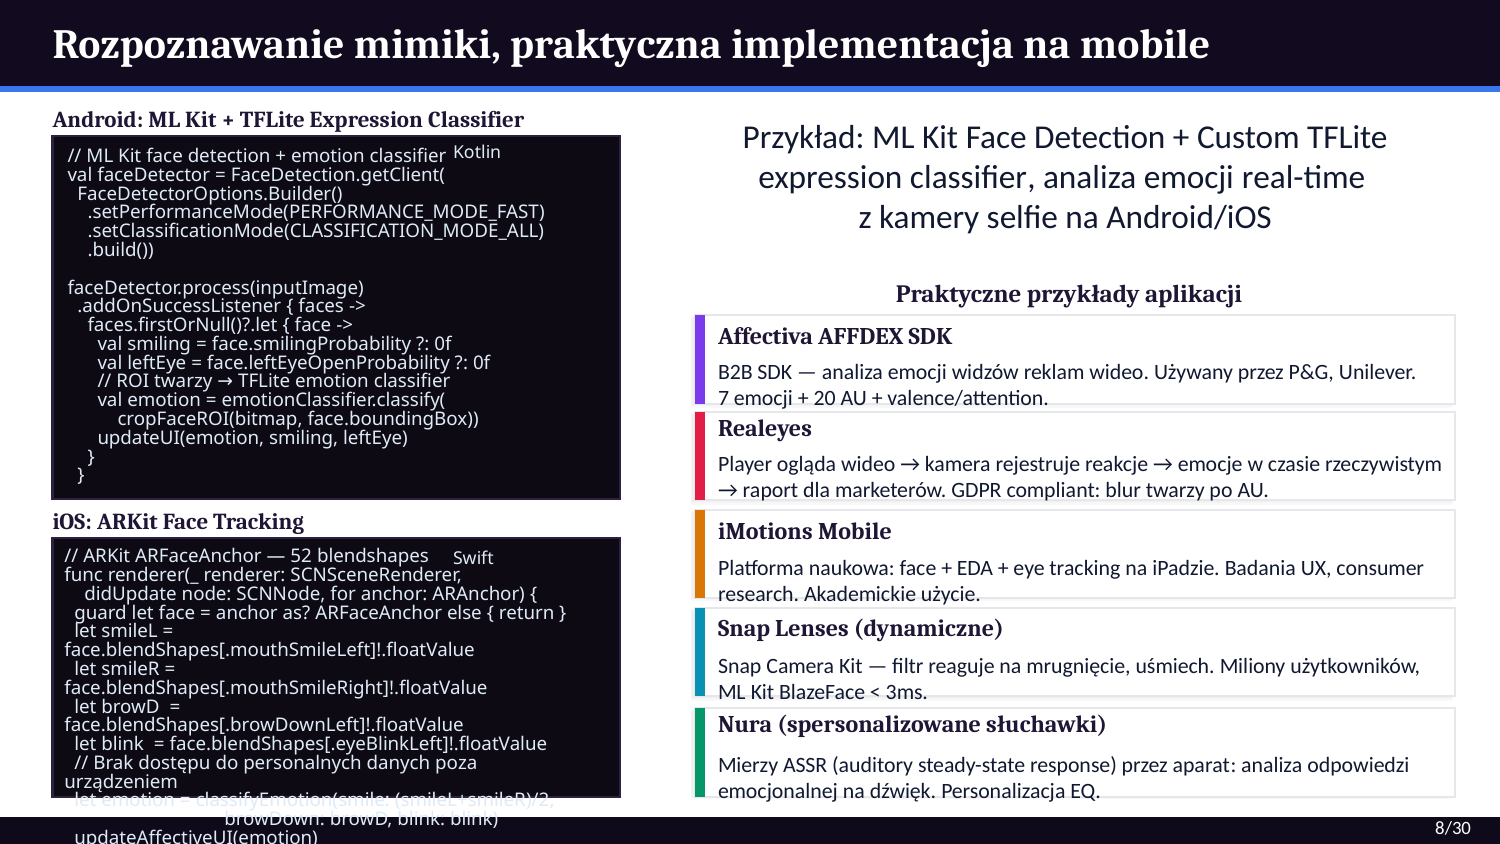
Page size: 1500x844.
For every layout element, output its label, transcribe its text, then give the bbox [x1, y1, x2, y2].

text_box [695, 608, 1455, 696]
text_box [776, 394, 821, 404]
text_box [747, 590, 762, 598]
text_box [378, 817, 385, 824]
text_box [1074, 787, 1083, 797]
text_box [752, 787, 761, 797]
text_box [956, 394, 969, 404]
text_box [1043, 787, 1062, 797]
text_box [1037, 787, 1044, 797]
text_box [918, 488, 924, 496]
text_box [756, 688, 768, 696]
text_box [997, 787, 1008, 797]
text_box [817, 394, 826, 404]
text_box [1047, 486, 1218, 500]
text_box [303, 835, 308, 844]
text_box [855, 394, 863, 403]
text_box [768, 394, 777, 404]
text_box /30 [1420, 817, 1500, 844]
text_box [969, 394, 974, 404]
text_box [871, 590, 884, 598]
text_box [285, 817, 291, 824]
text_box Praktyczne przykłady aplikacji [691, 273, 1448, 312]
text_box [850, 787, 861, 797]
text_box [879, 787, 914, 797]
text_box [778, 787, 791, 797]
text_box [861, 787, 873, 797]
text_box [757, 394, 766, 404]
text_box [0, 0, 1500, 92]
text_box [846, 590, 853, 598]
text_box [908, 590, 954, 598]
text_box [1005, 394, 1010, 404]
text_box [695, 412, 1455, 500]
text_box [981, 789, 987, 797]
text_box [1008, 787, 1013, 797]
text_box // ARKit ARFaceAnchor — 52 blendshapes func renderer(_ renderer: SCNSceneRenderer, didUpdate node: SCNNode, for anchor: ARAnchor) { guard let face = anchor as? ARFaceAnchor else { return } let smileL = face.blendShapes[.mouthSmileLeft]!.floatValue let smileR = face.blendShapes[.mouthSmileRight]!.floatValue let browD = face.blendShapes[.browDownLeft]!.floatValue let blink = face.blendShapes[.eyeBlinkLeft]!.floatValue // Brak dostępu do personalnych danych poza urządzeniem let emotion = classifyEmotion(smile: (smileL+smileR)/2, browDown: browD, blink: blink) updateAffectiveUI(emotion) } [64, 548, 584, 766]
text_box [695, 315, 1455, 404]
text_box Snap Camera Kit — filtr reaguje na mrugnięcie, uśmiech. Miliony użytkowników, ML Kit BlazeFace < 3ms. [718, 651, 1445, 688]
text_box [872, 789, 877, 797]
text_box [802, 688, 819, 696]
text_box [903, 688, 910, 696]
text_box Player ogląda wideo → kamera rejestruje reakcje → emocje w czasie rzeczywistym → raport dla marketerów. GDPR compliant: blur twarzy po AU. [718, 449, 1445, 486]
text_box [227, 817, 233, 824]
text_box [0, 817, 1420, 844]
text_box Mierzy ASSR (auditory steady-state response) przez aparat: analiza odpowiedzi emocjonalnej na dźwięk. Personalizacja EQ. [718, 750, 1445, 787]
text_box [946, 394, 959, 404]
text_box [790, 590, 808, 598]
text_box Rozpoznawanie mimiki, praktyczna implementacja na mobile [53, 0, 1448, 83]
text_box [763, 486, 1053, 500]
text_box [976, 396, 981, 404]
text_box [739, 590, 749, 598]
text_box [739, 688, 751, 696]
text_box [848, 688, 859, 696]
text_box [1023, 396, 1029, 404]
text_box [332, 817, 338, 824]
text_box [748, 789, 754, 797]
text_box [1012, 396, 1017, 404]
text_box [833, 590, 840, 598]
text_box [53, 538, 620, 797]
text_box [863, 394, 903, 404]
text_box [968, 486, 976, 495]
text_box [785, 590, 790, 598]
text_box [695, 708, 1455, 797]
text_box [791, 787, 801, 797]
text_box [893, 688, 904, 696]
text_box // ML Kit face detection + emotion classifier val faceDetector = FaceDetection.getClient( FaceDetectorOptions.Builder() .setPerformanceMode(PERFORMANCE_MODE_FAST) .setClassificationMode(CLASSIFICATION_MODE_ALL) .build()) faceDetector.process(inputImage) .addOnSuccessListener { faces -> faces.firstOrNull()?.let { face -> val smiling = face.smilingProbability ?: 0f val leftEye = face.leftEyeOpenProbability ?: 0f // ROI twarzy → TFLite emotion classifier val emotion = emotionClassifier.classify( cropFaceROI(bitmap, face.boundingBox)) updateUI(emotion, smiling, leftEye) } } [68, 148, 584, 489]
text_box [728, 590, 742, 598]
text_box Swift [453, 544, 603, 571]
text_box [1018, 488, 1024, 496]
text_box Affectiva AFFDEX SDK [718, 317, 1445, 353]
text_box [53, 136, 620, 499]
text_box [776, 590, 784, 598]
text_box [857, 688, 876, 696]
text_box [721, 590, 730, 598]
text_box [909, 688, 920, 696]
text_box [806, 488, 811, 496]
text_box [883, 590, 891, 598]
text_box [826, 394, 833, 404]
text_box [400, 817, 406, 824]
text_box [818, 787, 826, 797]
text_box [272, 817, 279, 824]
text_box [849, 394, 855, 404]
text_box [764, 396, 770, 404]
text_box [774, 789, 780, 797]
text_box [873, 688, 893, 696]
text_box [833, 394, 844, 404]
text_box iOS: ARKit Face Tracking [53, 501, 603, 538]
text_box [741, 787, 750, 797]
text_box [1224, 488, 1230, 496]
text_box [721, 787, 736, 797]
text_box [751, 394, 758, 404]
text_box [972, 787, 983, 797]
text_box iMotions Mobile [718, 511, 1445, 548]
text_box B2B SDK — analiza emocji widzów reklam wideo. Używany przez P&G, Unilever. 7 emocji + 20 AU + valence/attention. [718, 357, 1445, 394]
text_box [1252, 486, 1260, 495]
text_box [912, 787, 921, 797]
text_box [923, 787, 943, 797]
text_box [735, 787, 742, 797]
text_box [937, 394, 948, 404]
text_box [724, 688, 731, 695]
text_box [246, 817, 252, 824]
text_box Android: ML Kit + TFLite Expression Classifier [53, 99, 620, 136]
text_box [915, 394, 931, 404]
text_box [1014, 787, 1037, 797]
text_box [985, 787, 997, 797]
text_box [269, 835, 275, 843]
text_box [793, 688, 802, 696]
text_box [695, 510, 1455, 598]
text_box [851, 590, 866, 598]
text_box [762, 590, 770, 598]
text_box [1012, 394, 1025, 404]
text_box [910, 394, 917, 404]
text_box [760, 787, 776, 797]
text_box [351, 817, 357, 824]
text_box [982, 394, 991, 404]
text_box [1027, 394, 1039, 404]
text_box [965, 787, 975, 797]
text_box [903, 394, 909, 404]
text_box [841, 688, 849, 696]
text_box [817, 688, 826, 696]
text_box Platforma naukowa: face + EDA + eye tracking na iPadzie. Badania UX, consumer research. Akademickie użycie. [718, 553, 1445, 590]
text_box Snap Lenses (dynamiczne) [718, 608, 1445, 645]
text_box [1108, 486, 1114, 496]
text_box [721, 688, 726, 696]
text_box [824, 787, 850, 797]
text_box [936, 592, 943, 598]
text_box [893, 590, 910, 598]
text_box [989, 394, 1005, 404]
text_box [931, 394, 938, 404]
text_box Kotlin [453, 138, 603, 165]
text_box [292, 835, 298, 843]
text_box [736, 394, 752, 404]
text_box [774, 488, 780, 496]
text_box [770, 688, 781, 696]
text_box [1083, 787, 1092, 796]
text_box [723, 394, 738, 404]
text_box [801, 787, 807, 797]
text_box [808, 787, 818, 797]
text_box [819, 590, 833, 598]
text_box [865, 590, 872, 598]
text_box [954, 787, 967, 797]
text_box Nura (spersonalizowane słuchawki) [718, 705, 1445, 742]
text_box [100, 835, 106, 844]
text_box Realeyes [718, 409, 1445, 445]
text_box Przykład: ML Kit Face Detection + Custom TFLite expression classifier, analiza emocji real-time z kamery selfie na Android/iOS [684, 108, 1448, 239]
text_box [453, 817, 459, 824]
text_box [945, 787, 956, 797]
text_box [1062, 787, 1072, 797]
text_box [768, 590, 777, 598]
text_box [953, 590, 969, 598]
text_box [828, 688, 841, 696]
